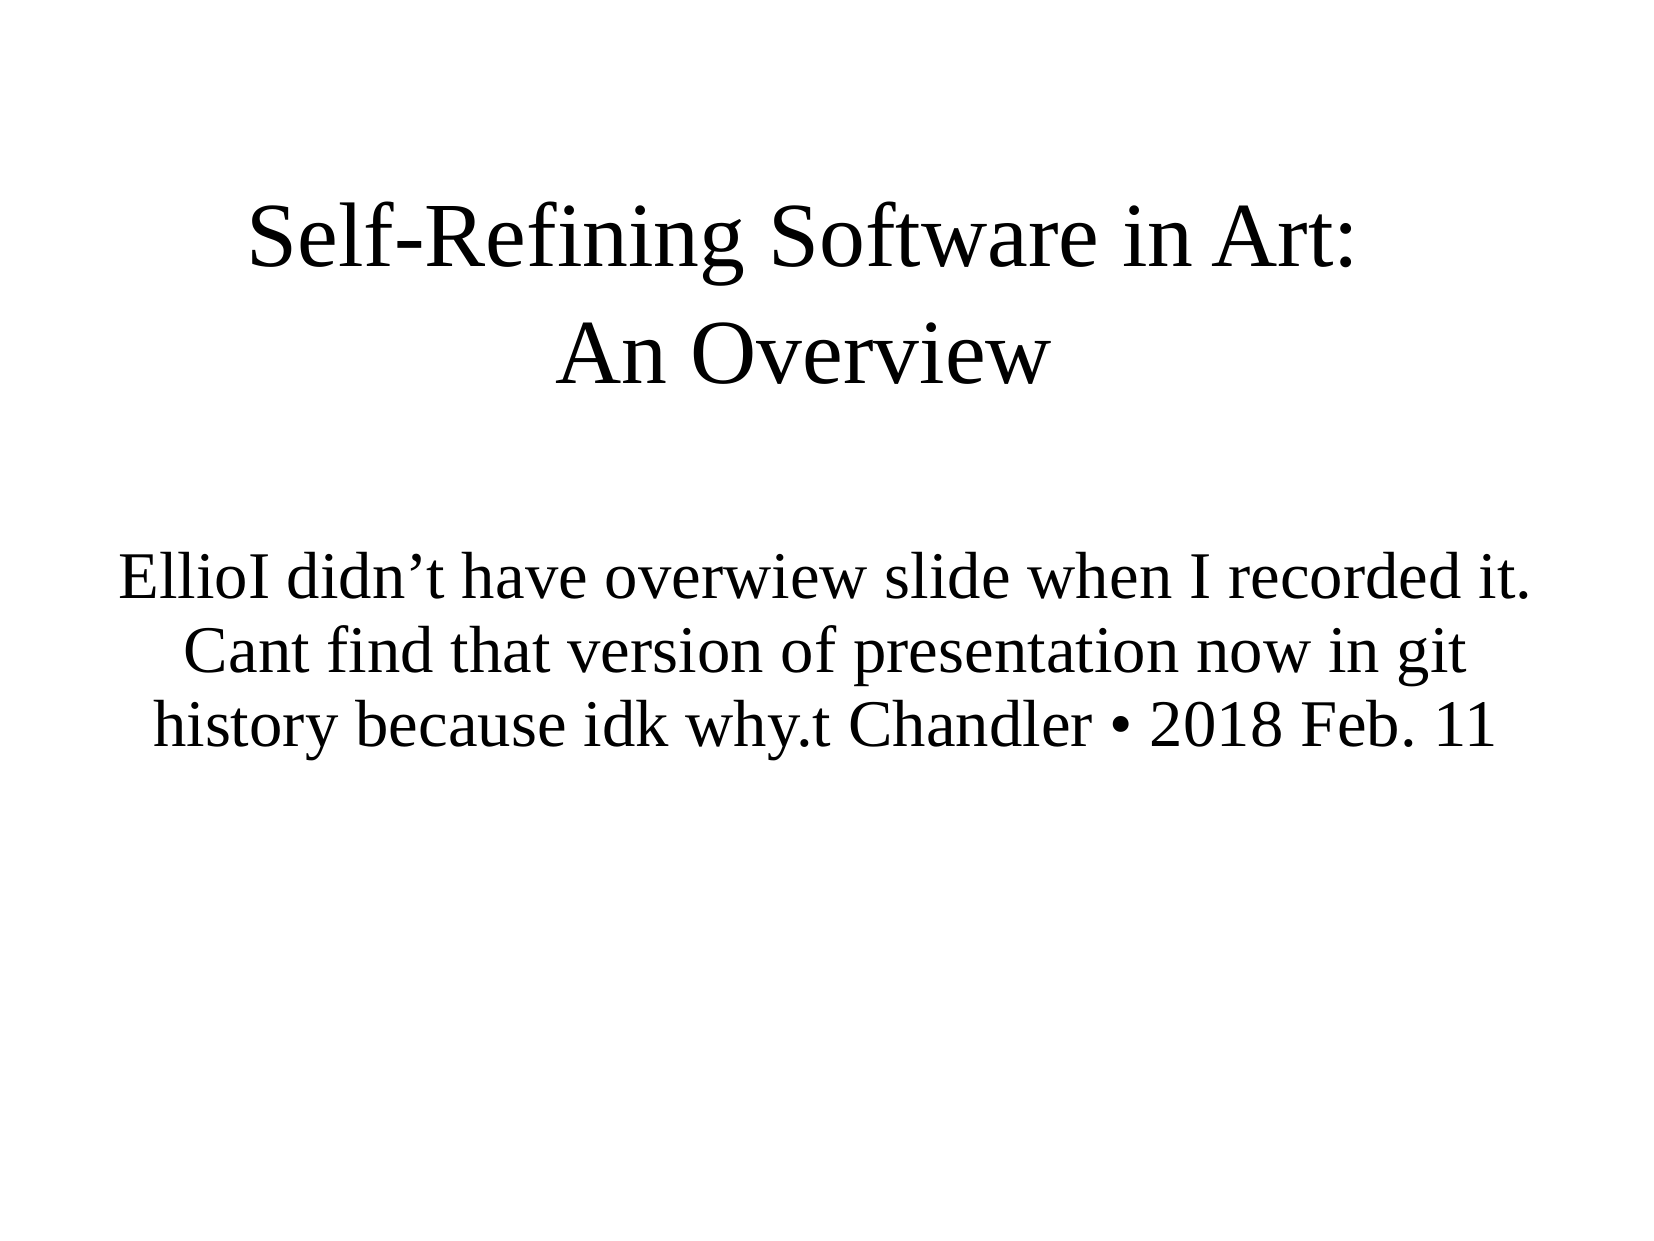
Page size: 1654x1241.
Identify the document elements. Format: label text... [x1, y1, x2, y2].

subtitle EllioI didn’t have overwiew slide when I recorded it. Cant find that version of presentation now in git history because idk why.t Chandler • 2018 Feb. 11 [82, 290, 1571, 1010]
title Self-Refining Software in Art: An Overview [60, 182, 1549, 391]
